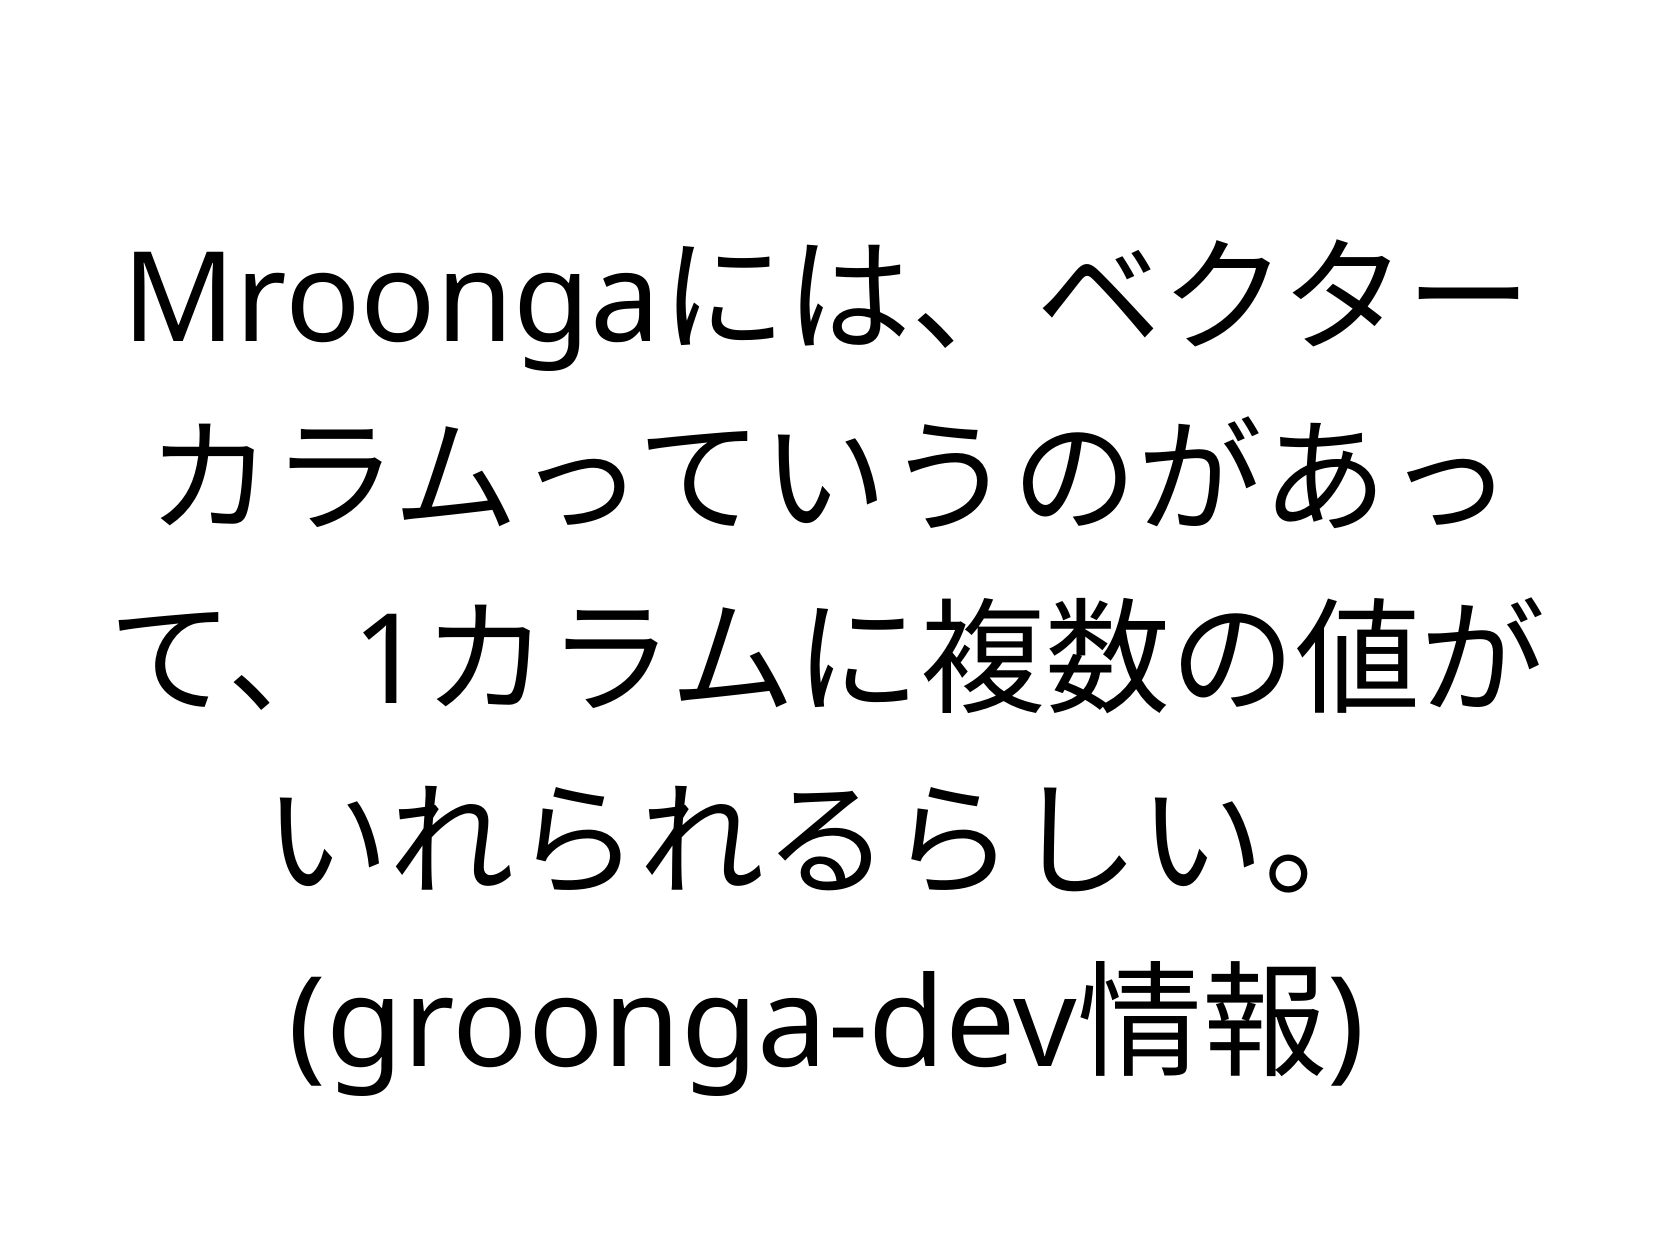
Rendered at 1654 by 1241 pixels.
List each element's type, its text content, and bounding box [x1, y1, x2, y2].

subtitle Mroongaには、ベクターカラムっていうのがあって、1カラムに複数の値がいれられるらしい。(groonga-dev情報) [82, 290, 1571, 1010]
